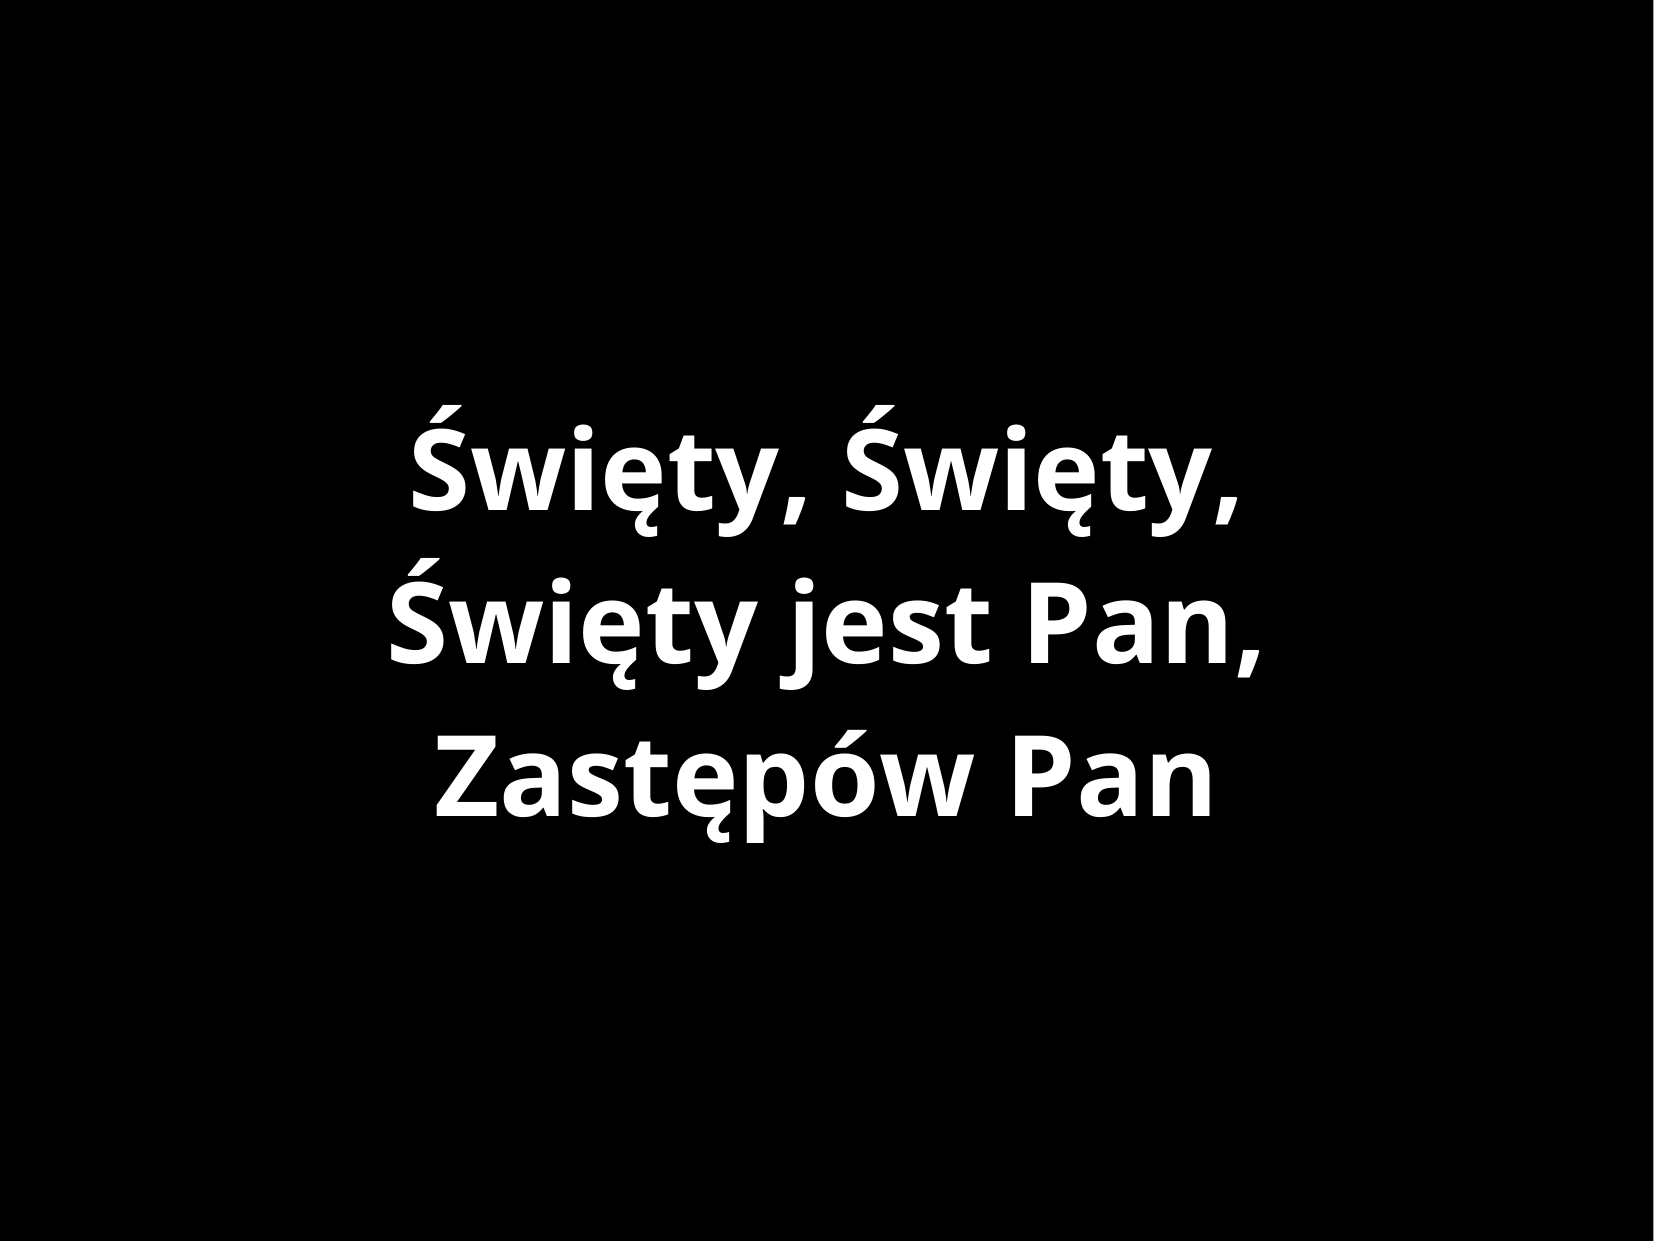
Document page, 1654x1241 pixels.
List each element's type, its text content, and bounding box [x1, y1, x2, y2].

title Święty, Święty, Święty jest Pan, Zastępów Pan [0, 0, 1654, 1241]
